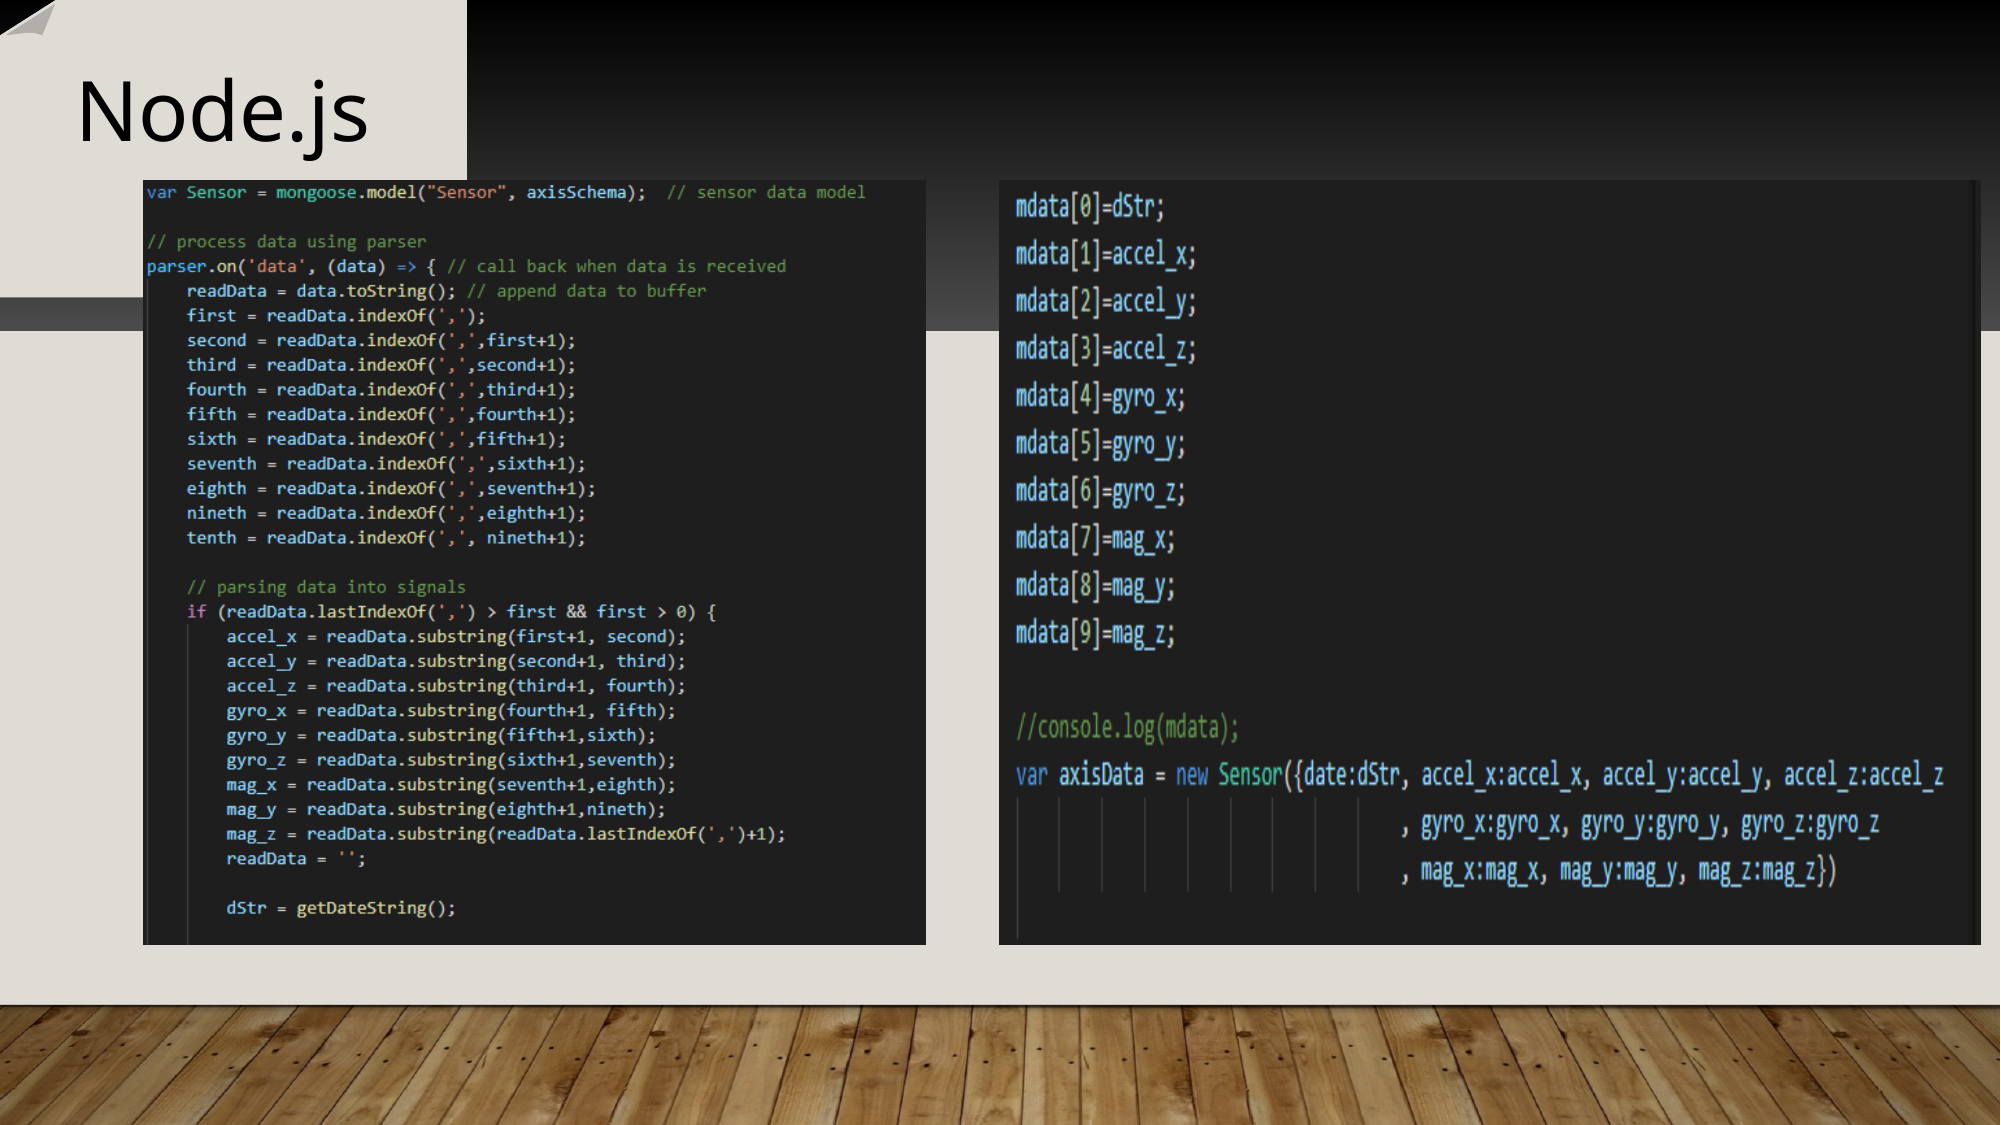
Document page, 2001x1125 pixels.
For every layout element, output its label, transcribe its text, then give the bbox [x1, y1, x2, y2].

picture [999, 180, 1981, 945]
picture [0, 1005, 2000, 1125]
picture [143, 180, 926, 945]
text_box Node.js [0, 62, 446, 162]
text_box [0, 0, 466, 297]
